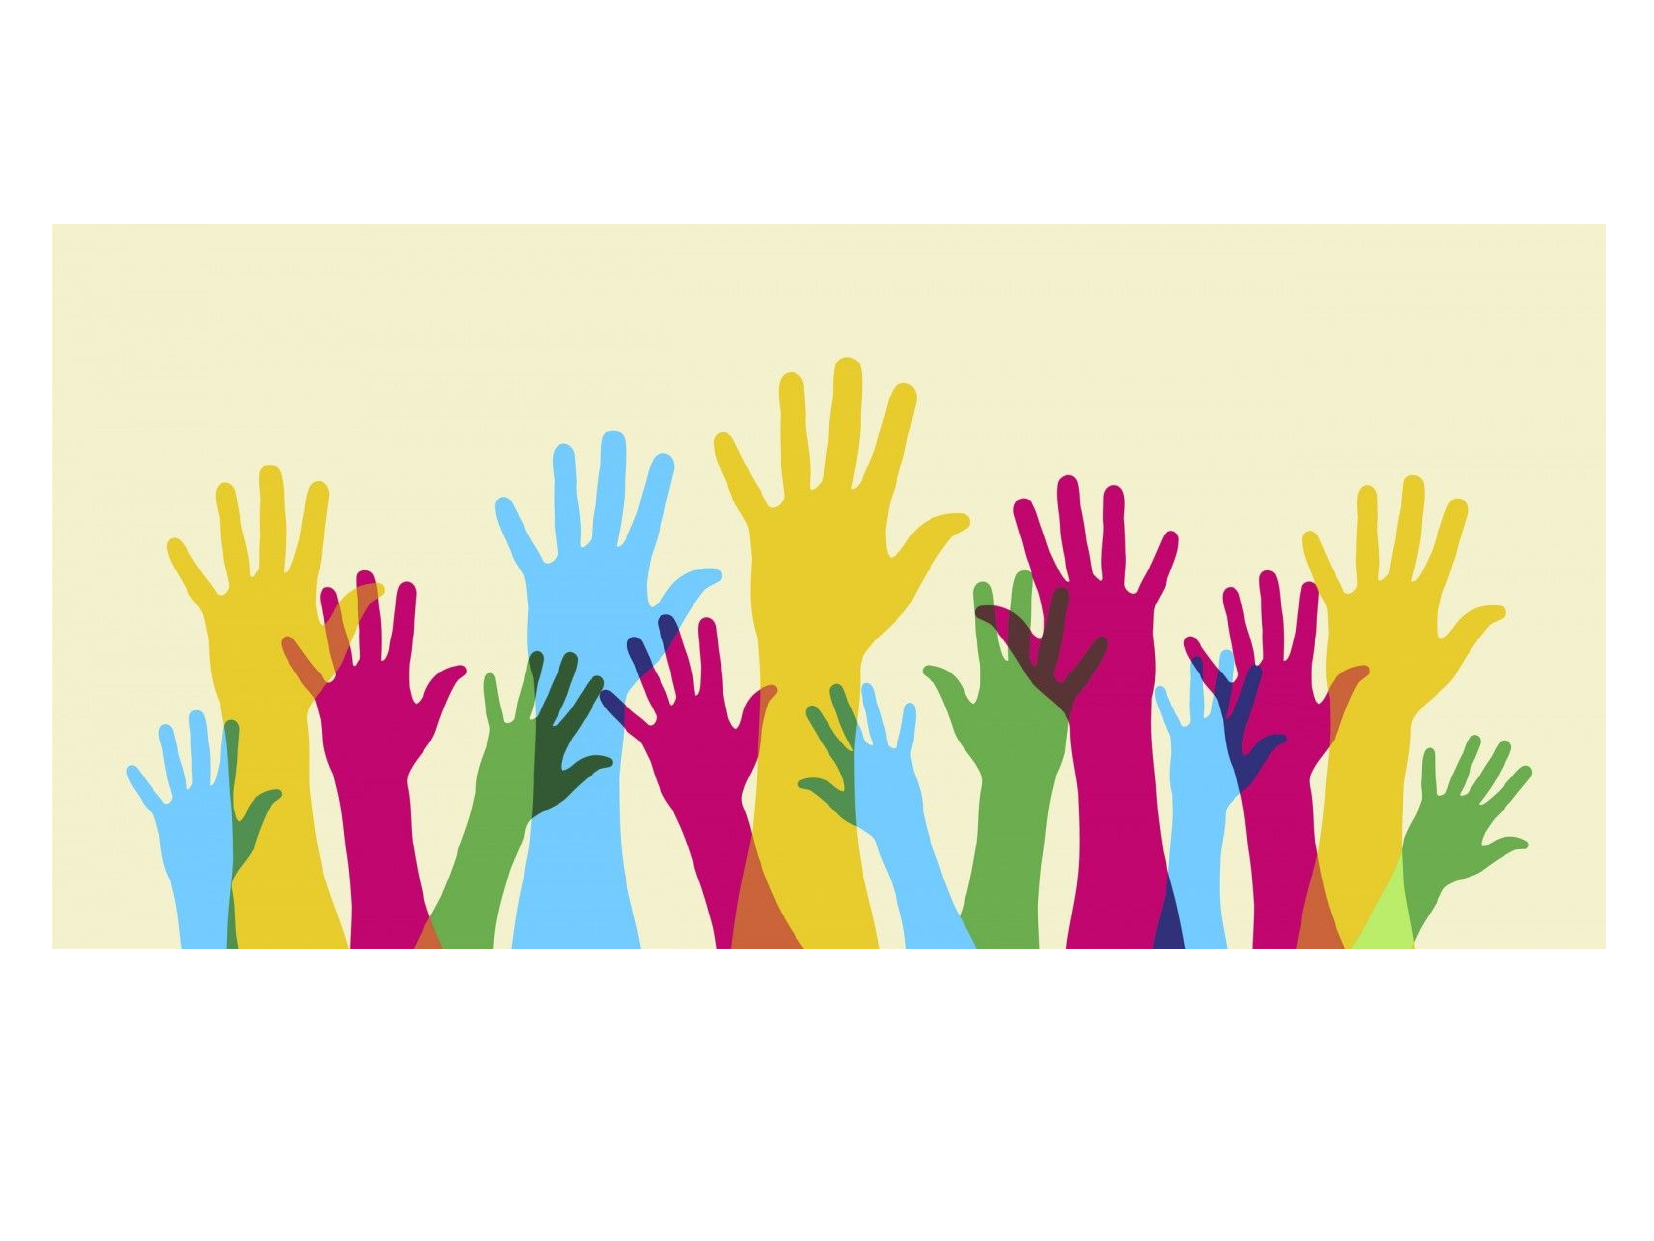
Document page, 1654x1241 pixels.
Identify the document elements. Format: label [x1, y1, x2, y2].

picture [52, 224, 1606, 949]
